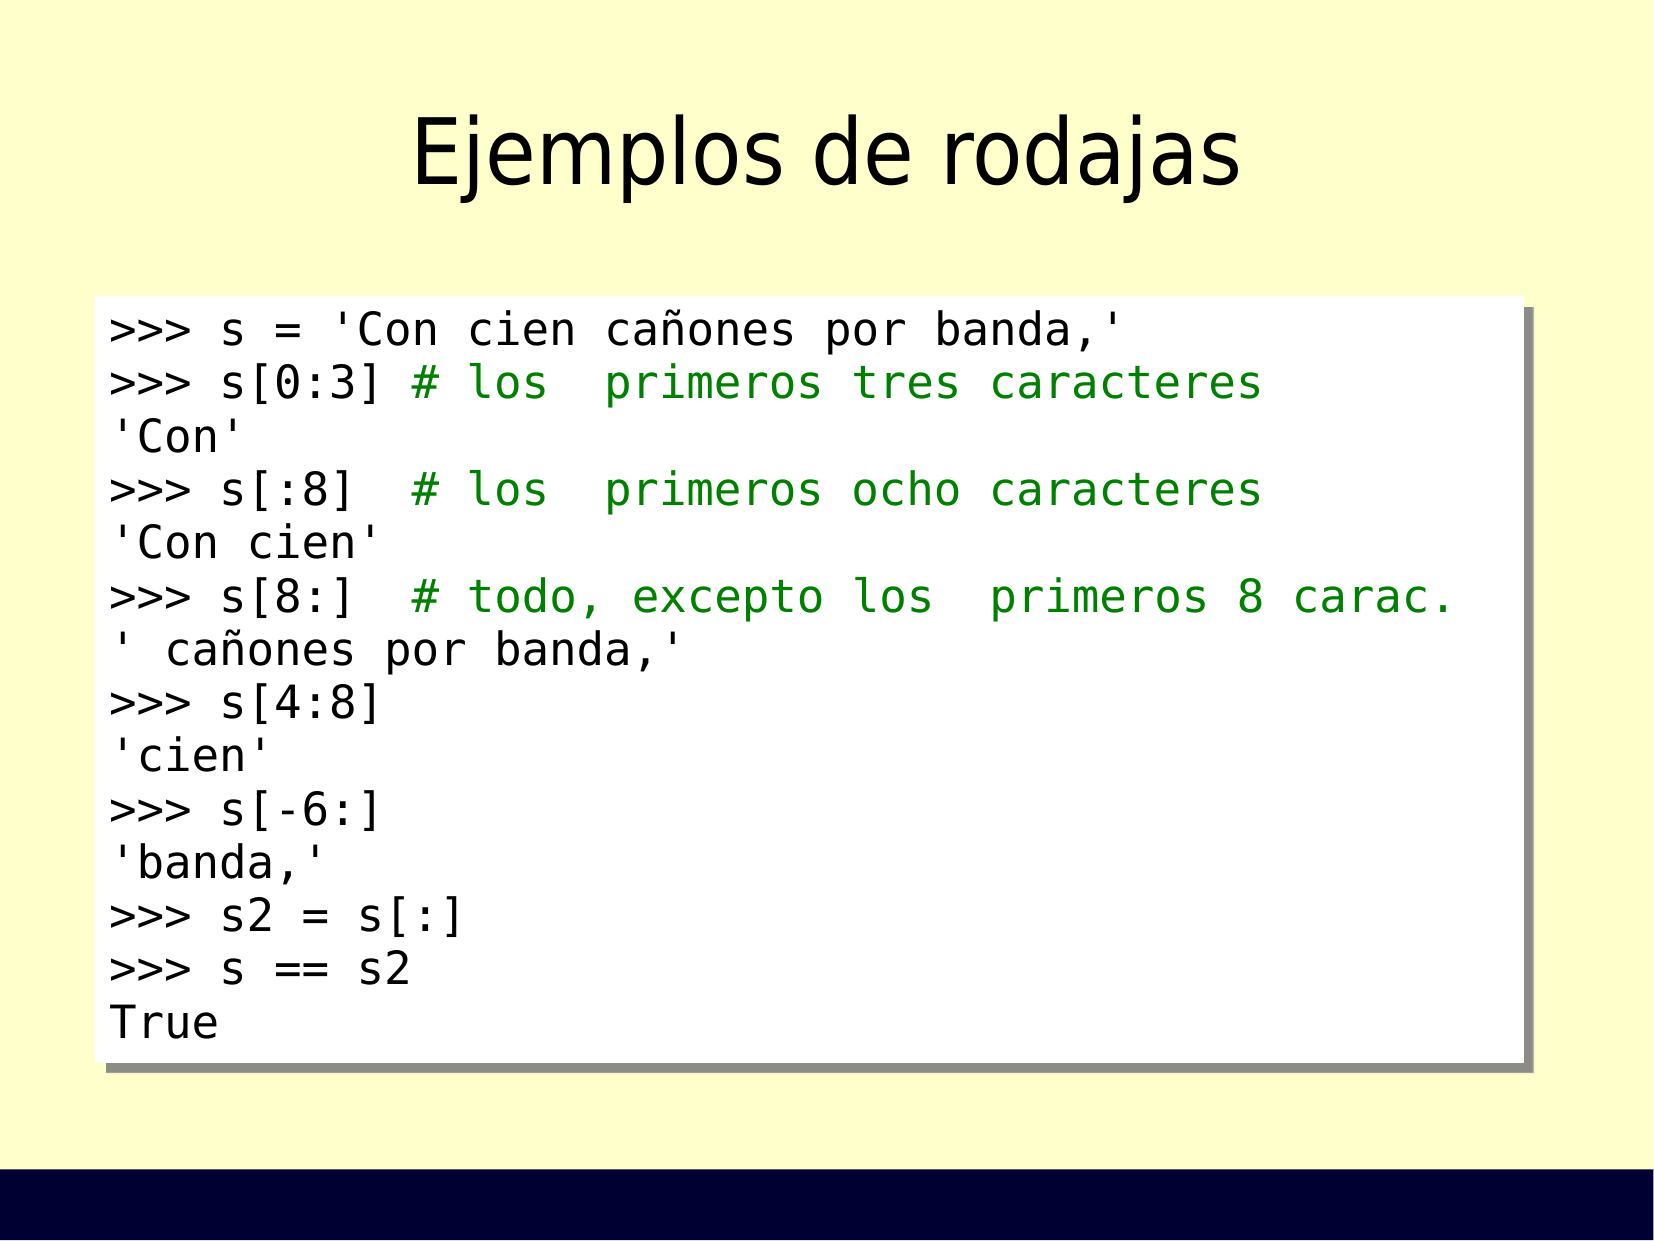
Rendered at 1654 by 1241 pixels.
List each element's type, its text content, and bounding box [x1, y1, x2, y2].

title Ejemplos de rodajas [82, 49, 1571, 257]
text_box >>> s = 'Con cien cañones por banda,' >>> s[0:3] # los primeros tres caracteres 'Con' >>> s[:8] # los primeros ocho caracteres 'Con cien' >>> s[8:] # todo, excepto los primeros 8 carac. ' cañones por banda,' >>> s[4:8] 'cien' >>> s[-6:] 'banda,' >>> s2 = s[:] >>> s == s2 True [94, 295, 1524, 1063]
